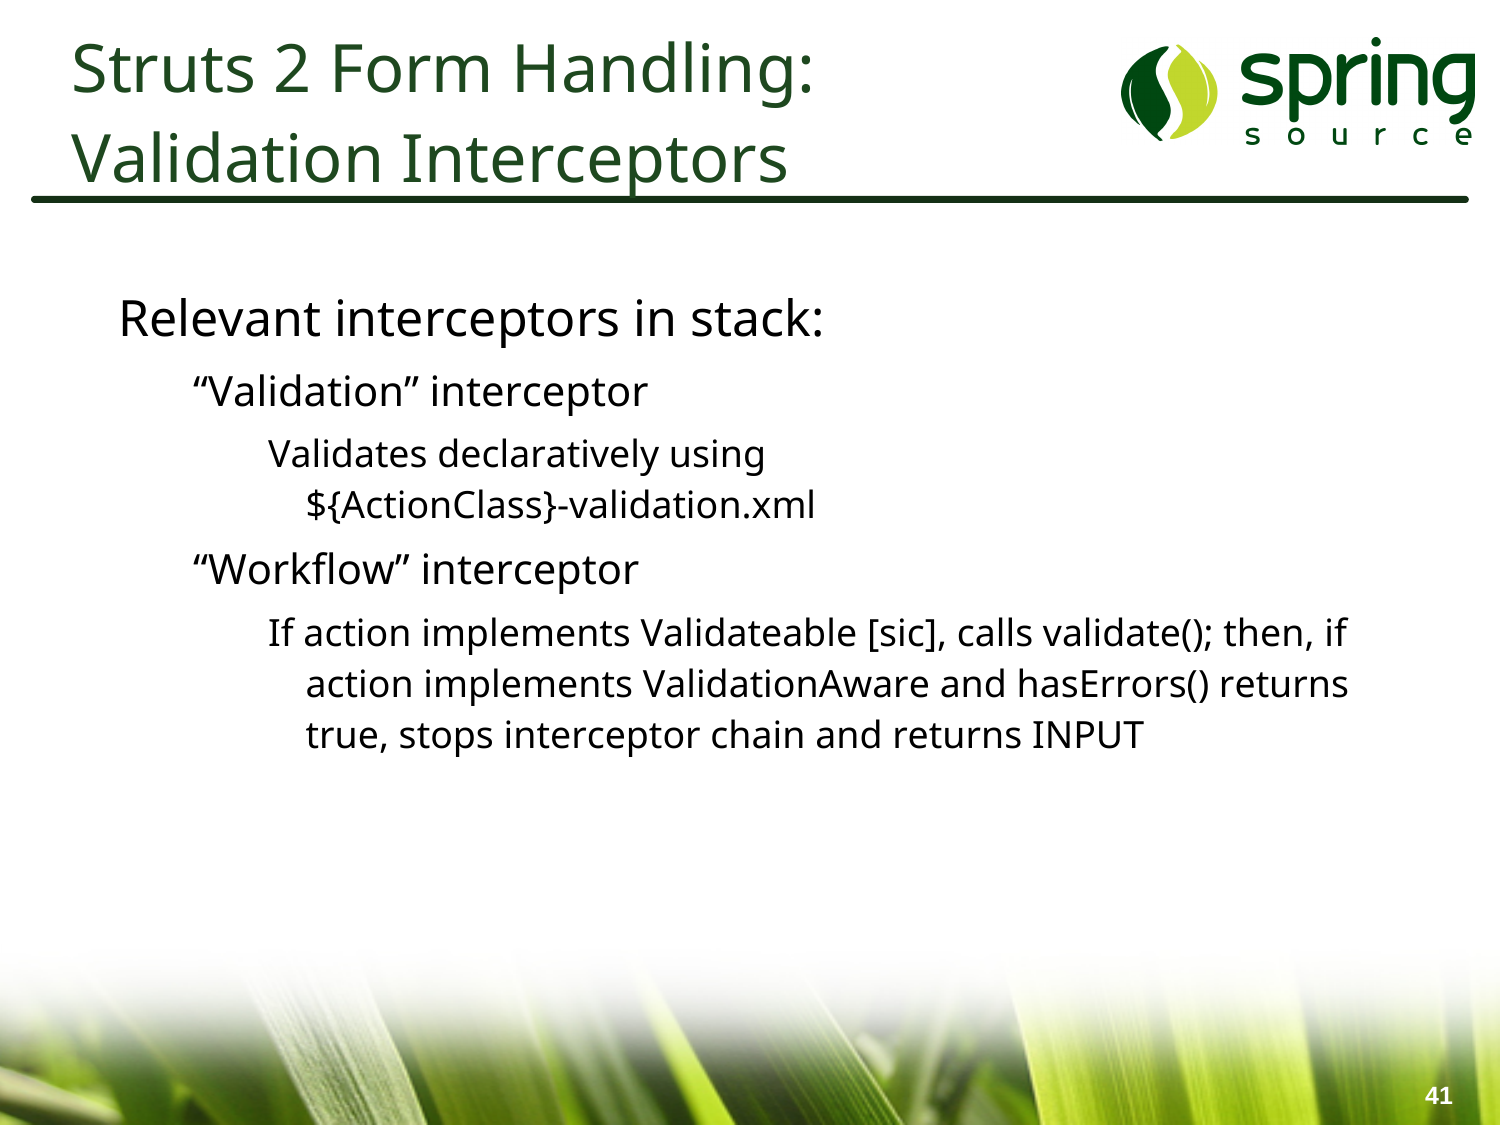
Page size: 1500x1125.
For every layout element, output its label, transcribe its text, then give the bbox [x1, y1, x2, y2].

title Struts 2 Form Handling: Validation Interceptors [56, 13, 1089, 191]
picture [1121, 37, 1475, 145]
picture [0, 944, 1500, 1125]
list Relevant interceptors in stack: “Validation” interceptor Validates declaratively using ${ActionClass}-validation.xml “Workflow” interceptor If action implements Validateable [sic], calls validate(); then, if action implements ValidationAware and hasErrors() returns true, stops interceptor chain and returns INPUT [103, 275, 1394, 938]
